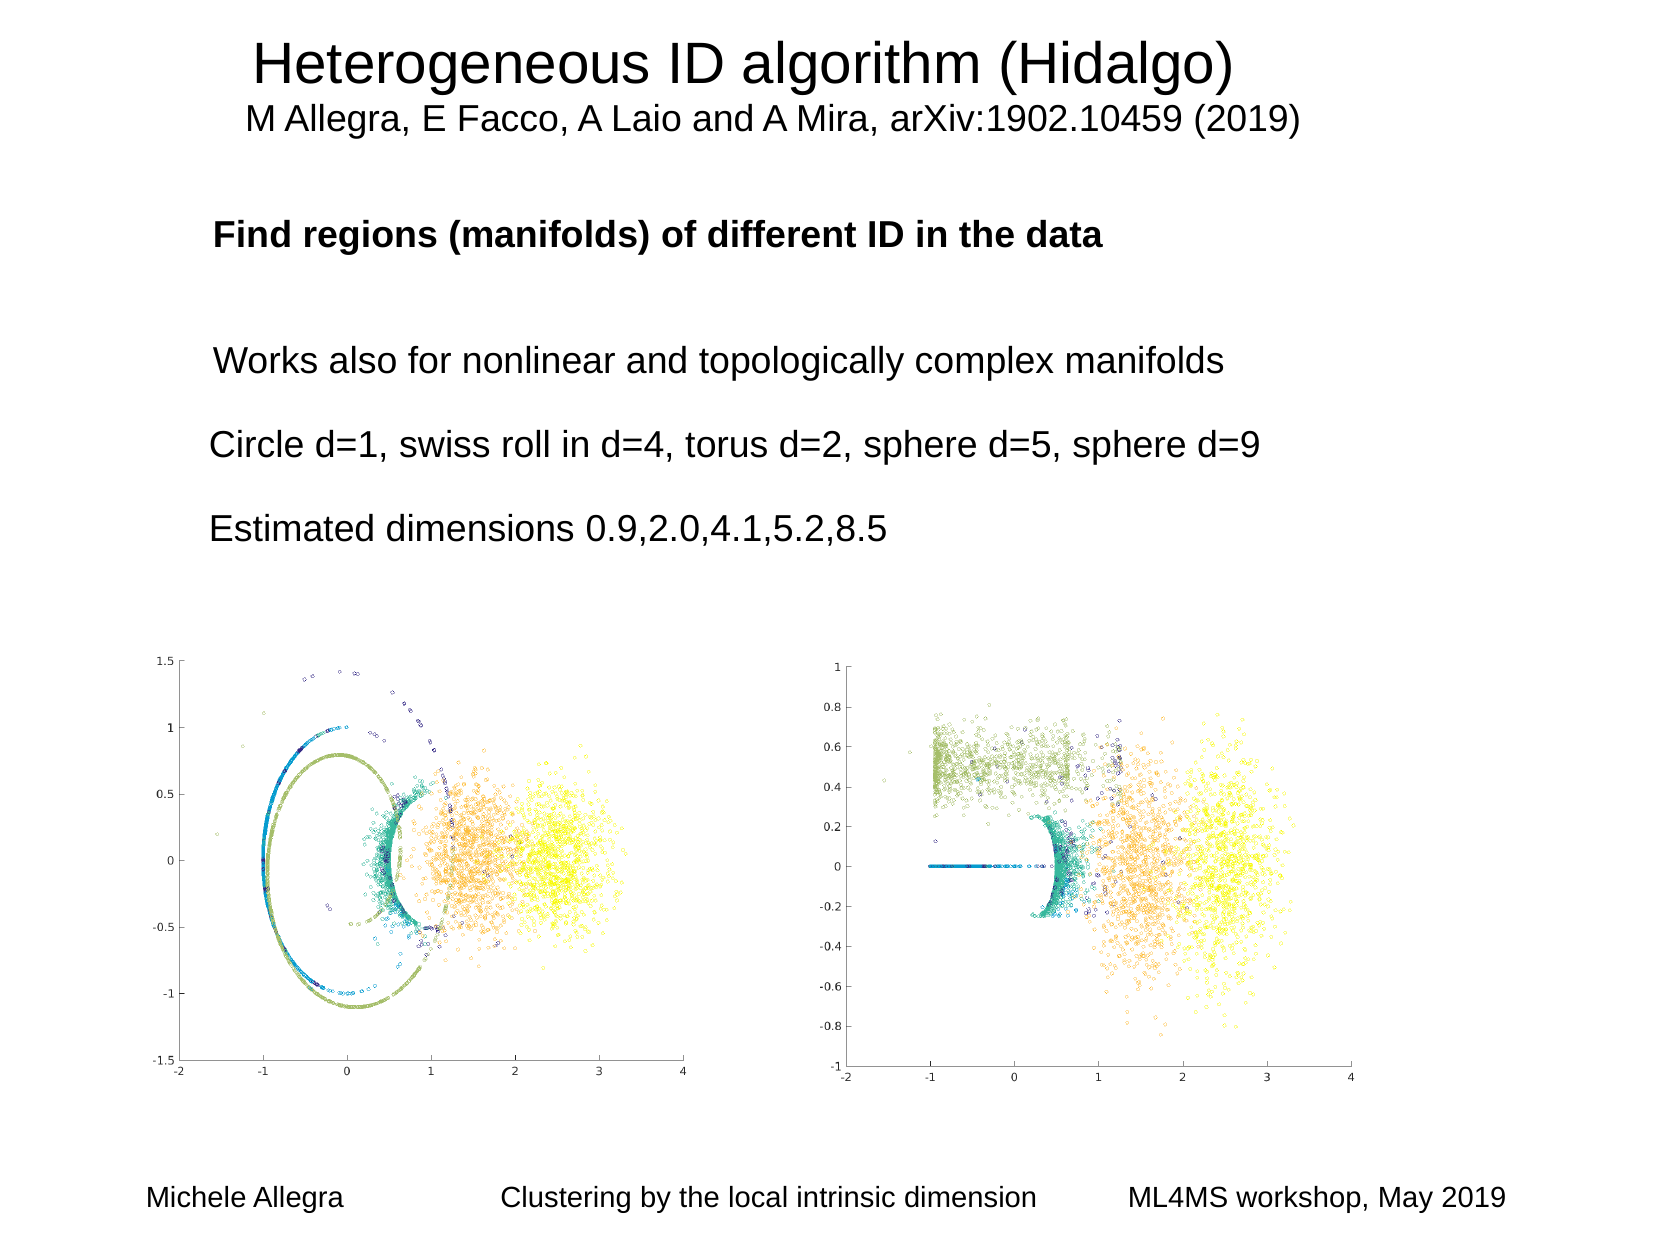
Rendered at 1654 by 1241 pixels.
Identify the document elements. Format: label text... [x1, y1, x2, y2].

title Heterogeneous ID algorithm (Hidalgo) [118, 30, 1371, 161]
picture [94, 624, 745, 1113]
picture [761, 630, 1413, 1119]
subtitle [82, 198, 1571, 1111]
title Michele Allegra Clustering by the local intrinsic dimension ML4MS workshop, May 2019 [83, 1159, 1572, 1235]
text_box Find regions (manifolds) of different ID in the data Works also for nonlinear and topologically complex manifolds Circle d=1, swiss roll in d=4, torus d=2, sphere d=5, sphere d=9 Estimated dimensions 0.9,2.0,4.1,5.2,8.5 [162, 38, 1371, 599]
